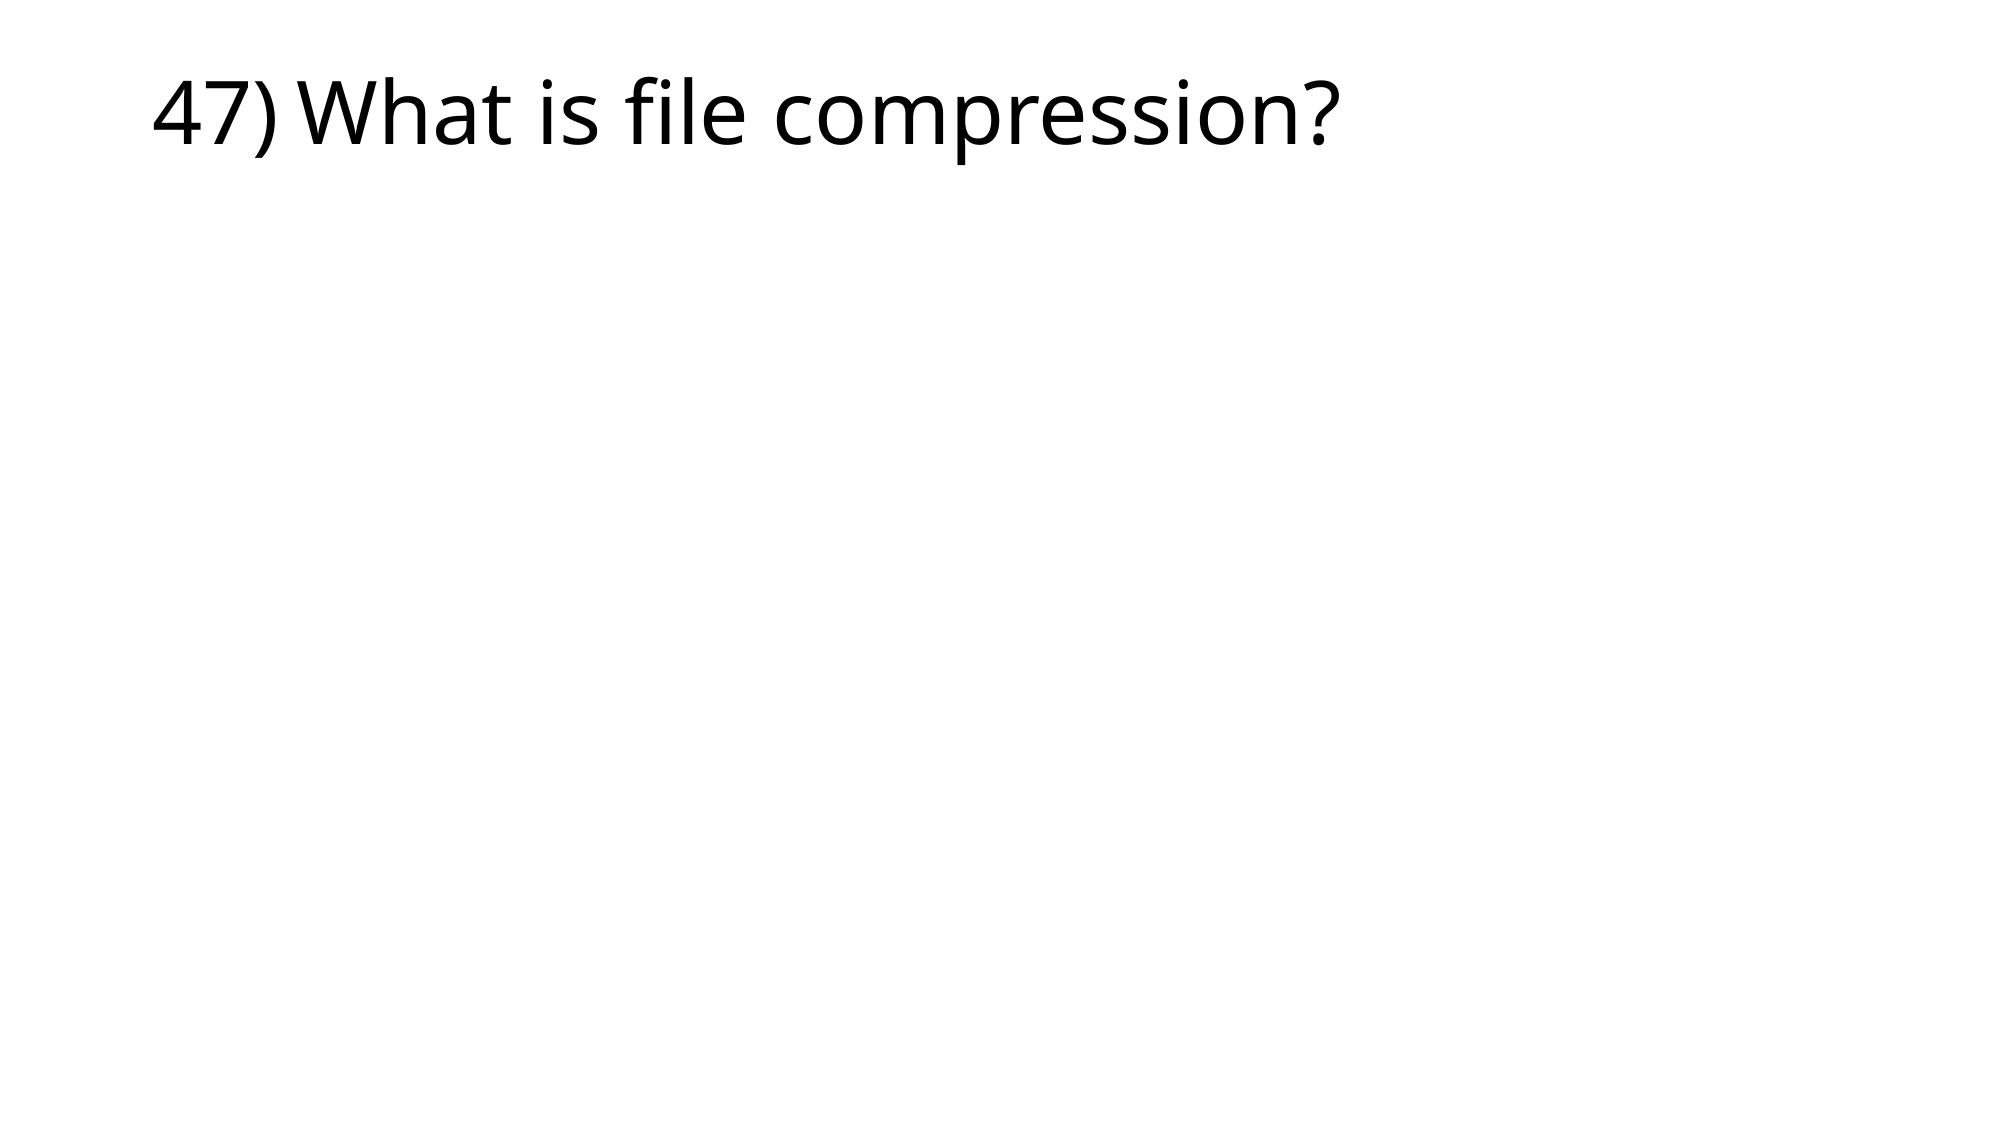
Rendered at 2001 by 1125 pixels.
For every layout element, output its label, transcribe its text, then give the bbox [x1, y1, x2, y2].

title 47) What is file compression? [137, 59, 1863, 278]
